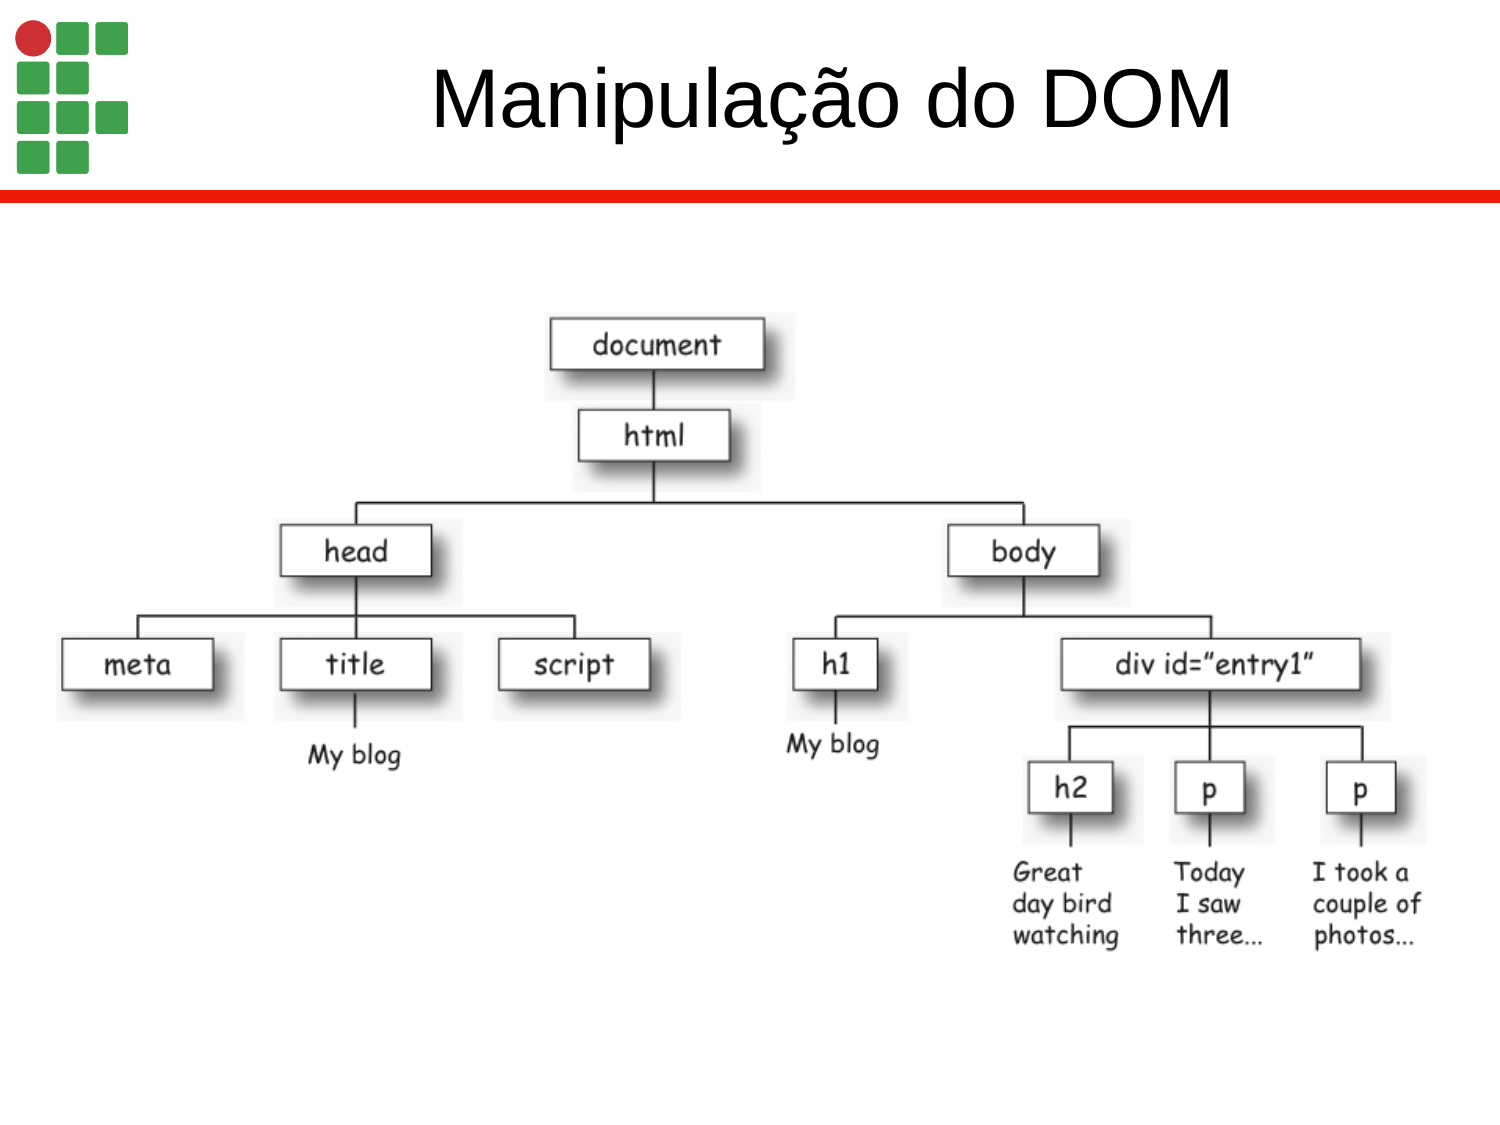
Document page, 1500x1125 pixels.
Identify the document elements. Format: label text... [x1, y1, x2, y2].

picture [35, 289, 1450, 975]
title Manipulação do DOM [165, 0, 1500, 202]
picture [14, 16, 130, 178]
